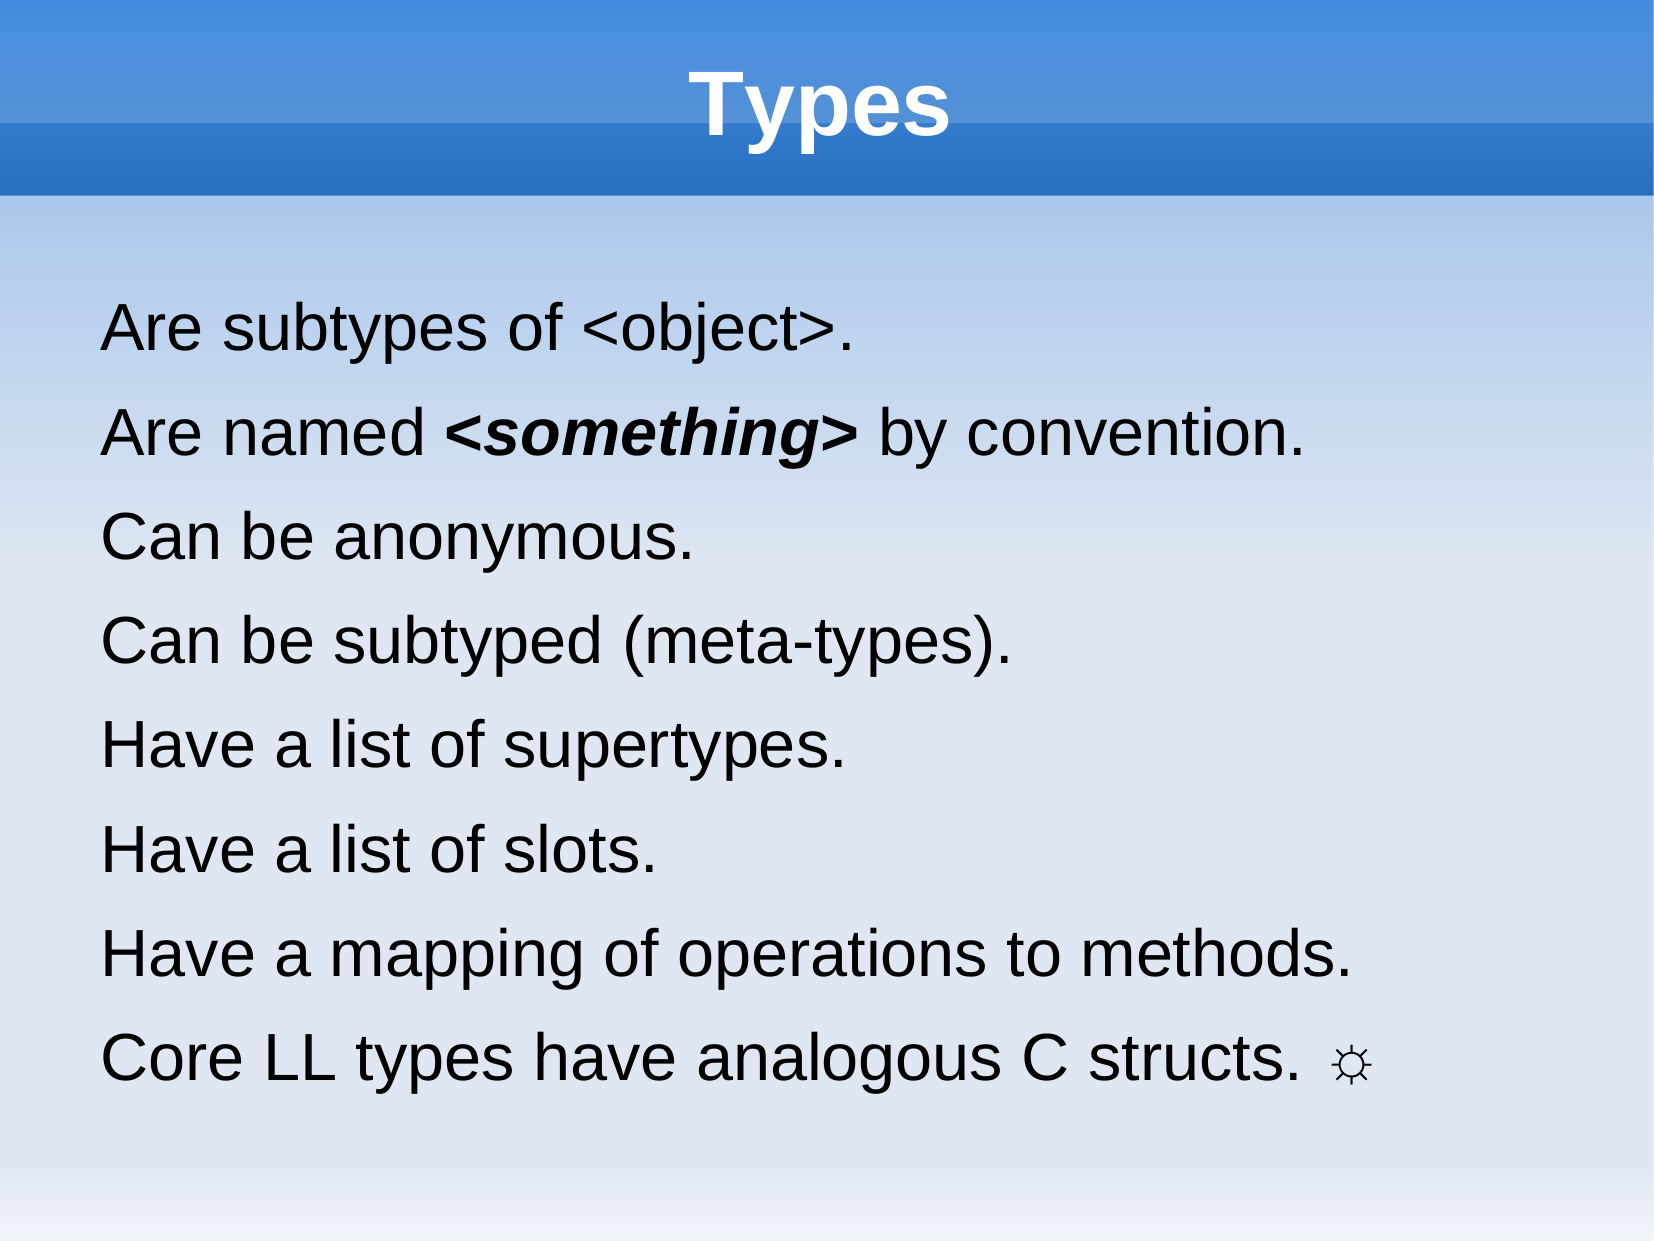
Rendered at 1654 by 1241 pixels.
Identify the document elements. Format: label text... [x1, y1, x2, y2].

picture [0, 0, 1654, 1241]
title Types [76, 7, 1565, 200]
list Are subtypes of <object>. Are named <something> by convention. Can be anonymous. Can be subtyped (meta-types). Have a list of supertypes. Have a list of slots. Have a mapping of operations to methods. Core LL types have analogous C structs. ☼ [82, 290, 1571, 1096]
